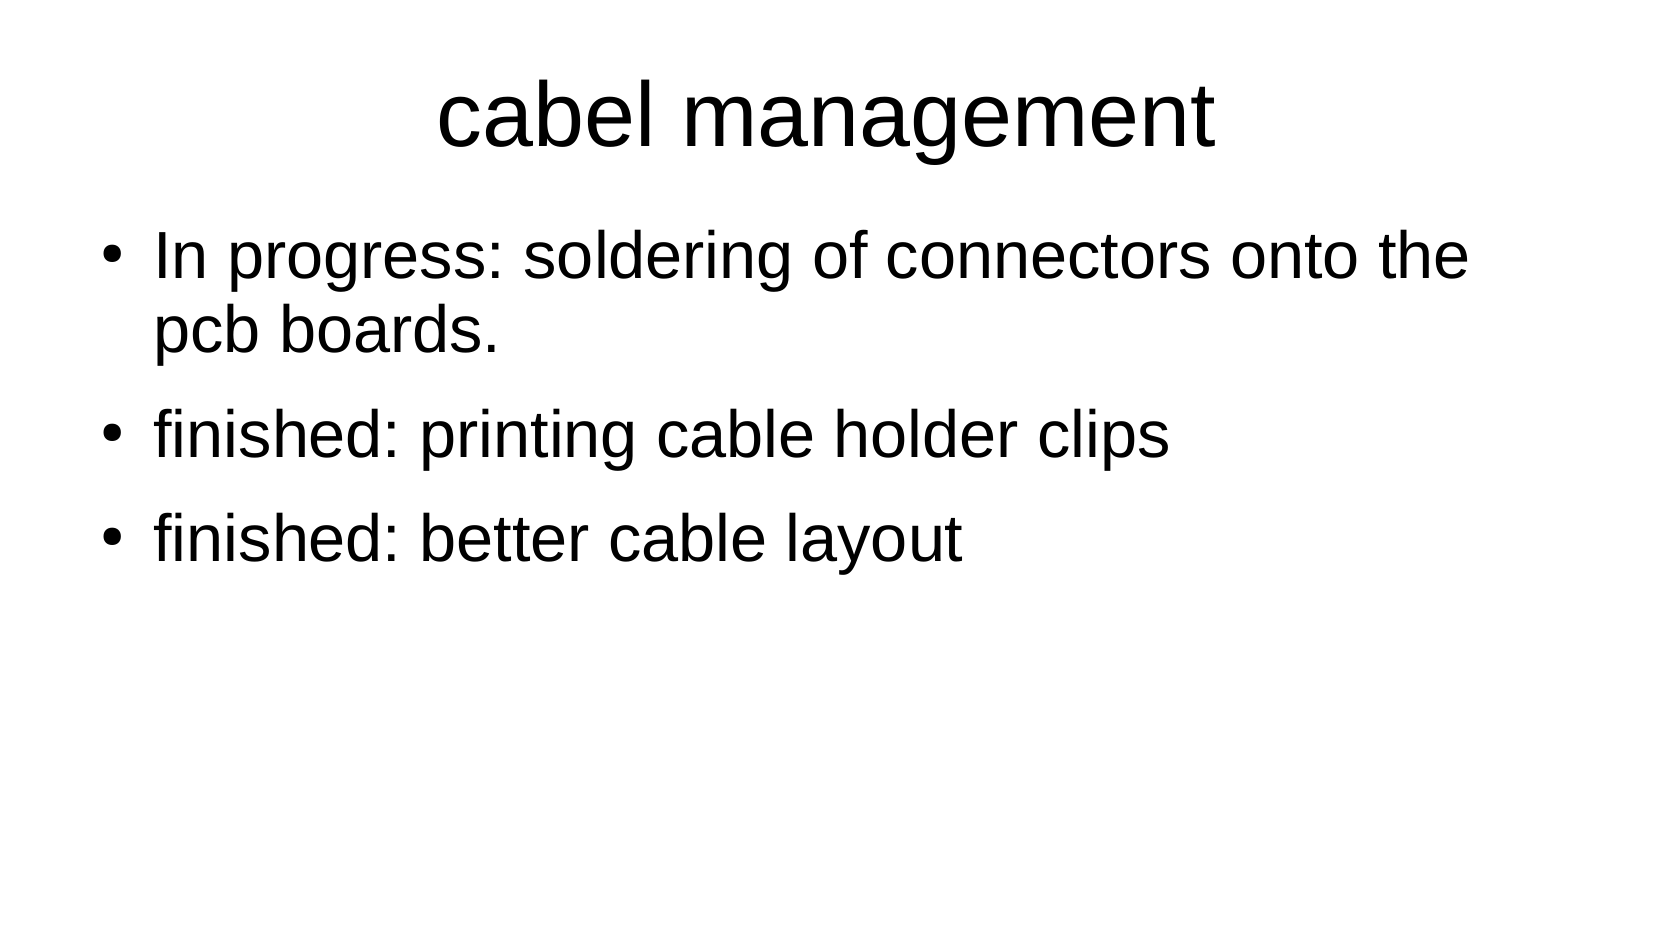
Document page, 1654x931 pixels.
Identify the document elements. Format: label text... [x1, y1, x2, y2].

title cabel management [82, 37, 1571, 193]
list In progress: soldering of connectors onto the pcb boards. finished: printing cable holder clips finished: better cable layout [82, 217, 1571, 758]
